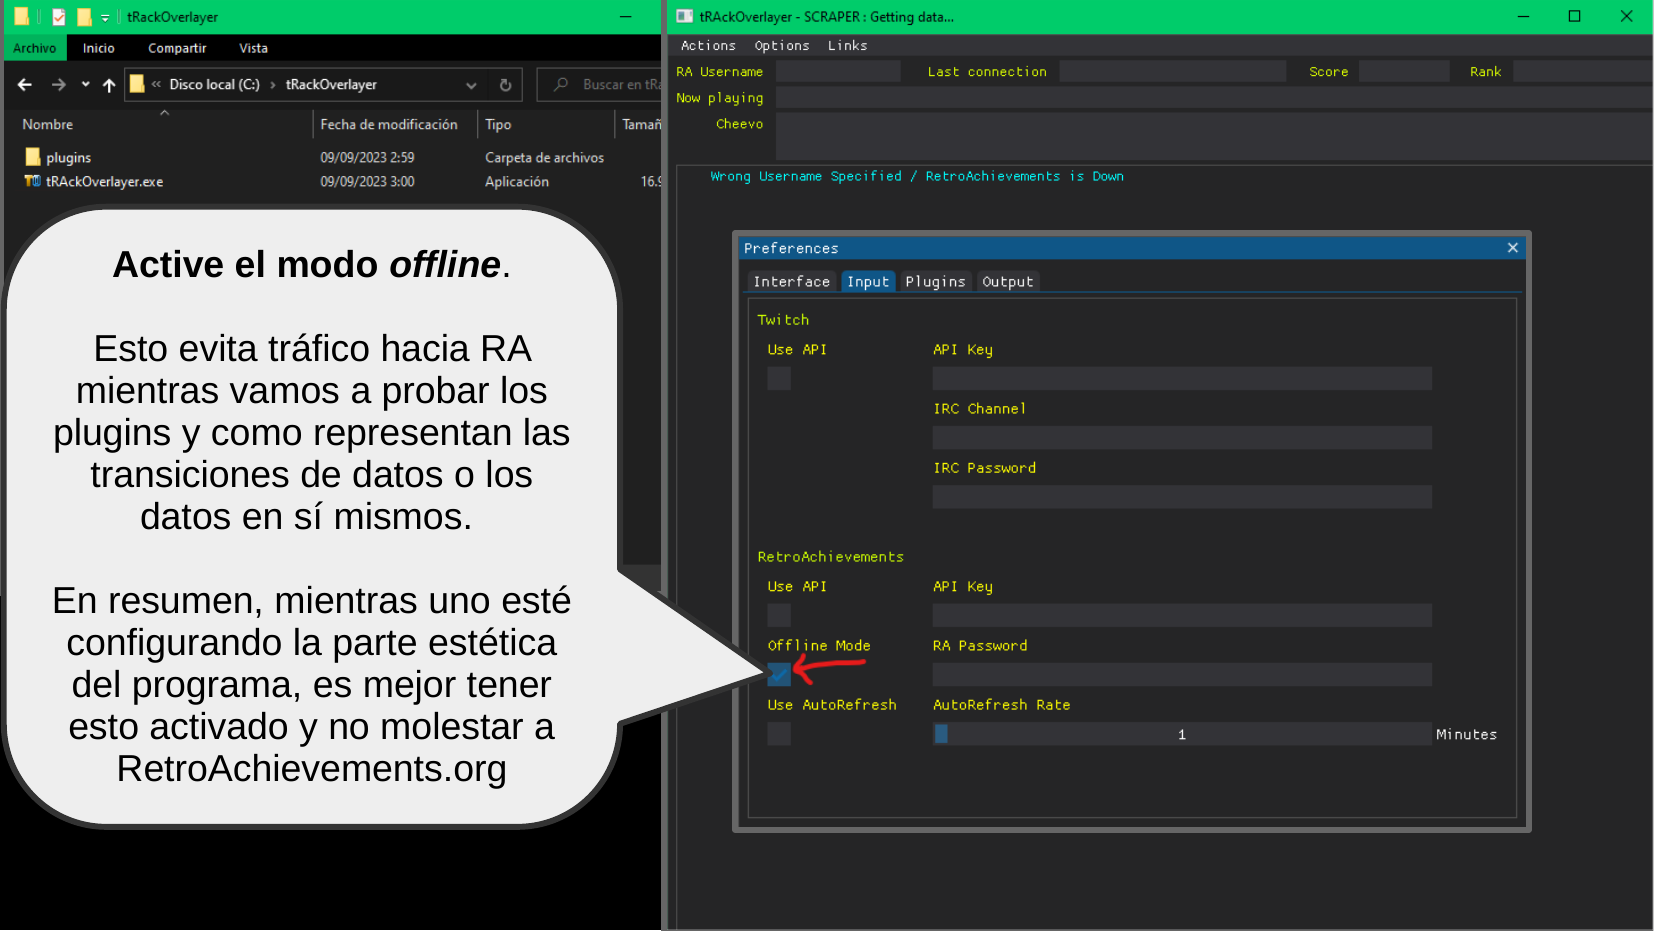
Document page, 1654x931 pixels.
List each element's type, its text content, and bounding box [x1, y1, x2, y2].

picture [3, 0, 661, 591]
picture [666, 0, 1654, 931]
text_box Active el modo offline. Esto evita tráfico hacia RA mientras vamos a probar los plugins y como representan las transiciones de datos o los datos en sí mismos. En resumen, mientras uno esté configurando la parte estética del programa, es mejor tener esto activado y no molestar a RetroAchievements.org [3, 206, 771, 827]
picture [738, 236, 1526, 827]
